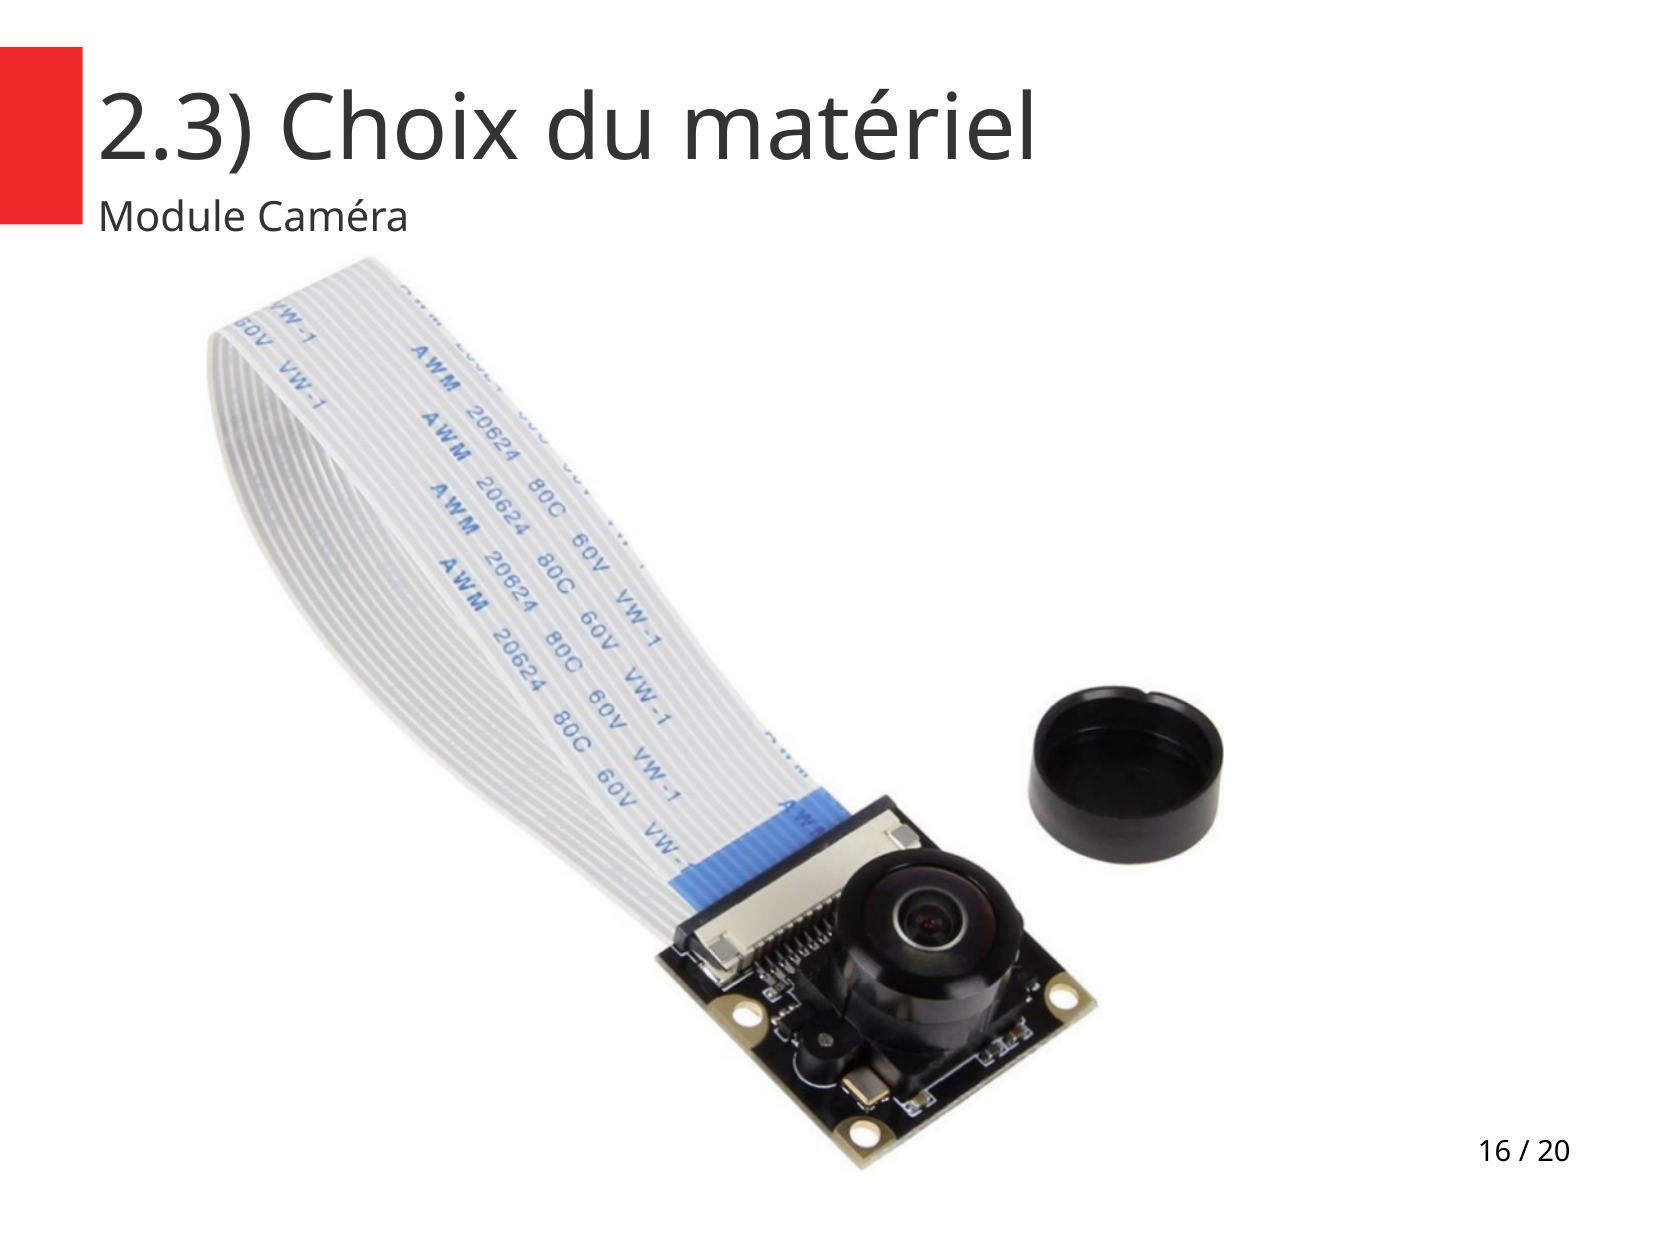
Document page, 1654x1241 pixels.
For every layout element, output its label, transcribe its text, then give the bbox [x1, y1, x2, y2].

picture [200, 247, 1229, 1186]
text_box 2.3) Choix du matériel Module Caméra [82, 54, 1636, 225]
